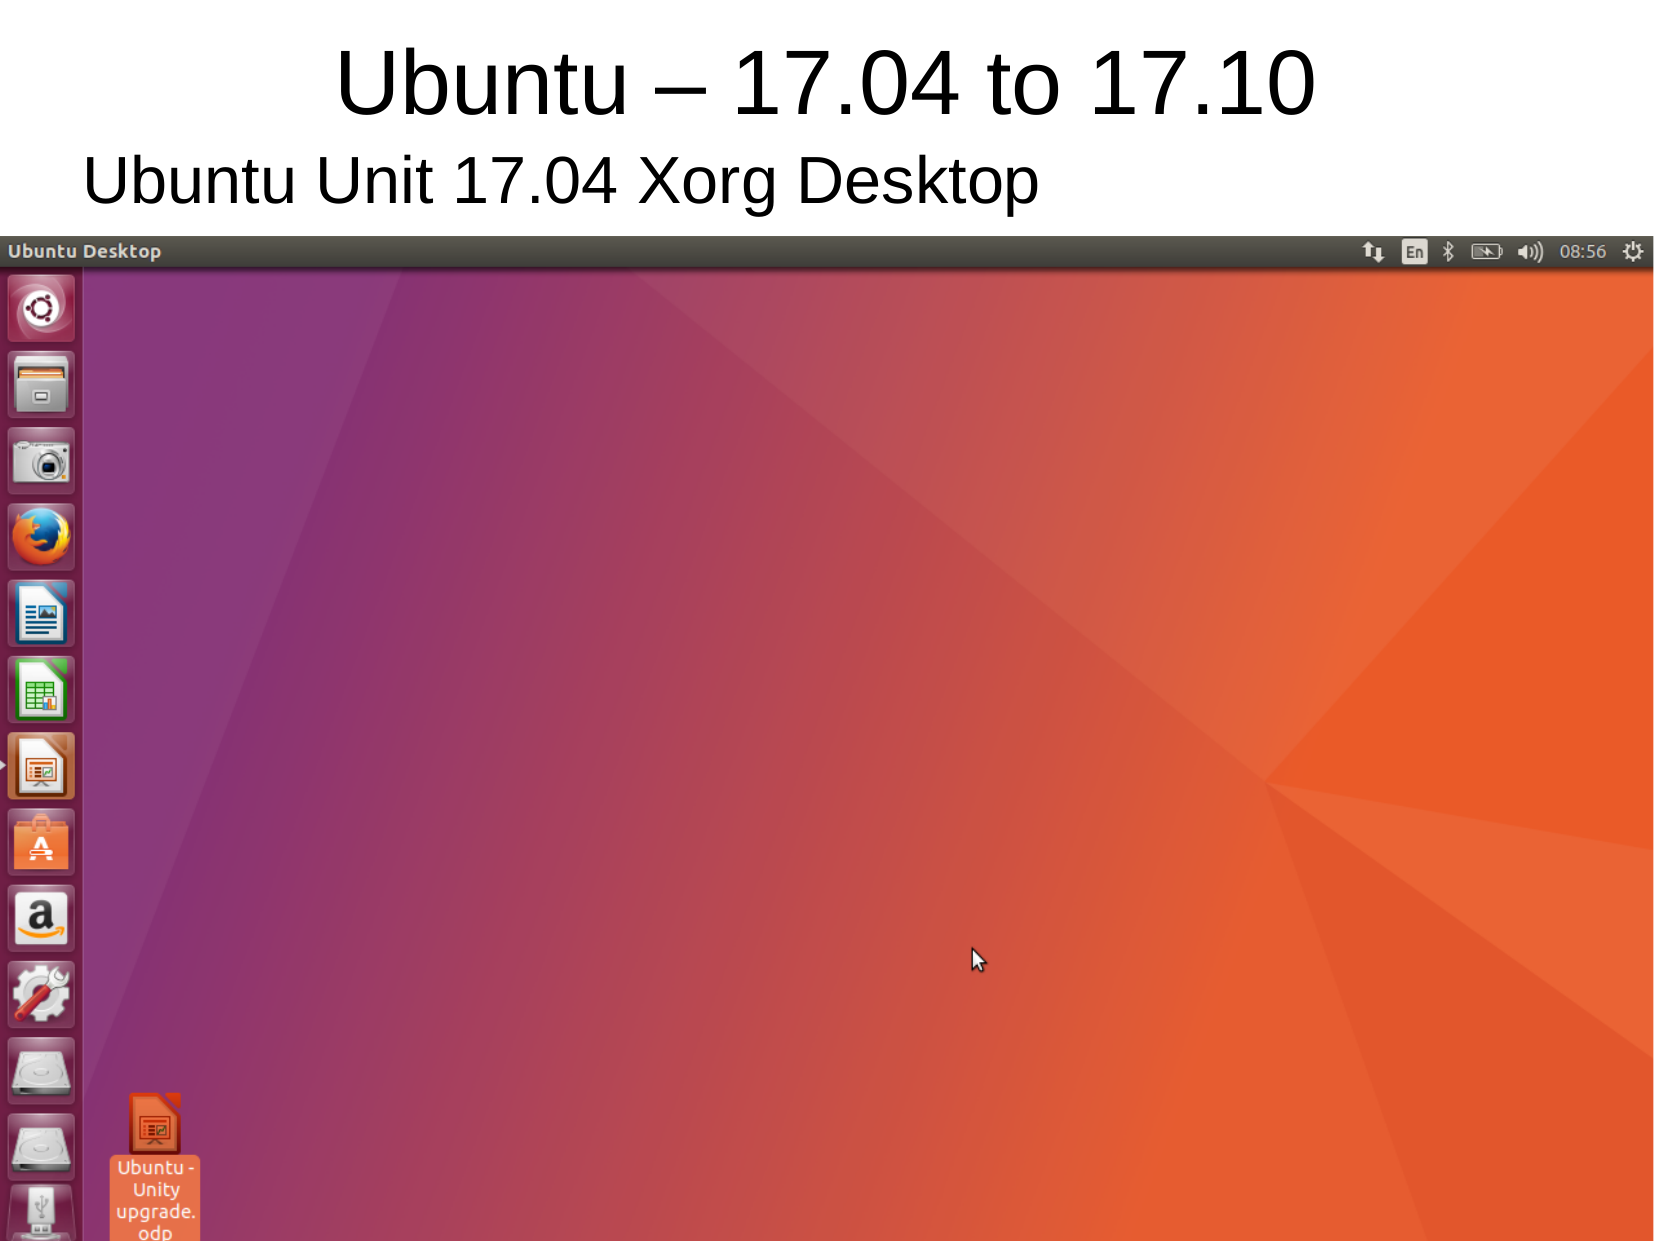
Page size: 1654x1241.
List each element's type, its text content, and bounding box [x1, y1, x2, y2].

title Ubuntu – 17.04 to 17.10 [82, 31, 1571, 130]
subtitle Ubuntu Unit 17.04 Xorg Desktop [82, 130, 1571, 231]
picture [0, 236, 1654, 1241]
